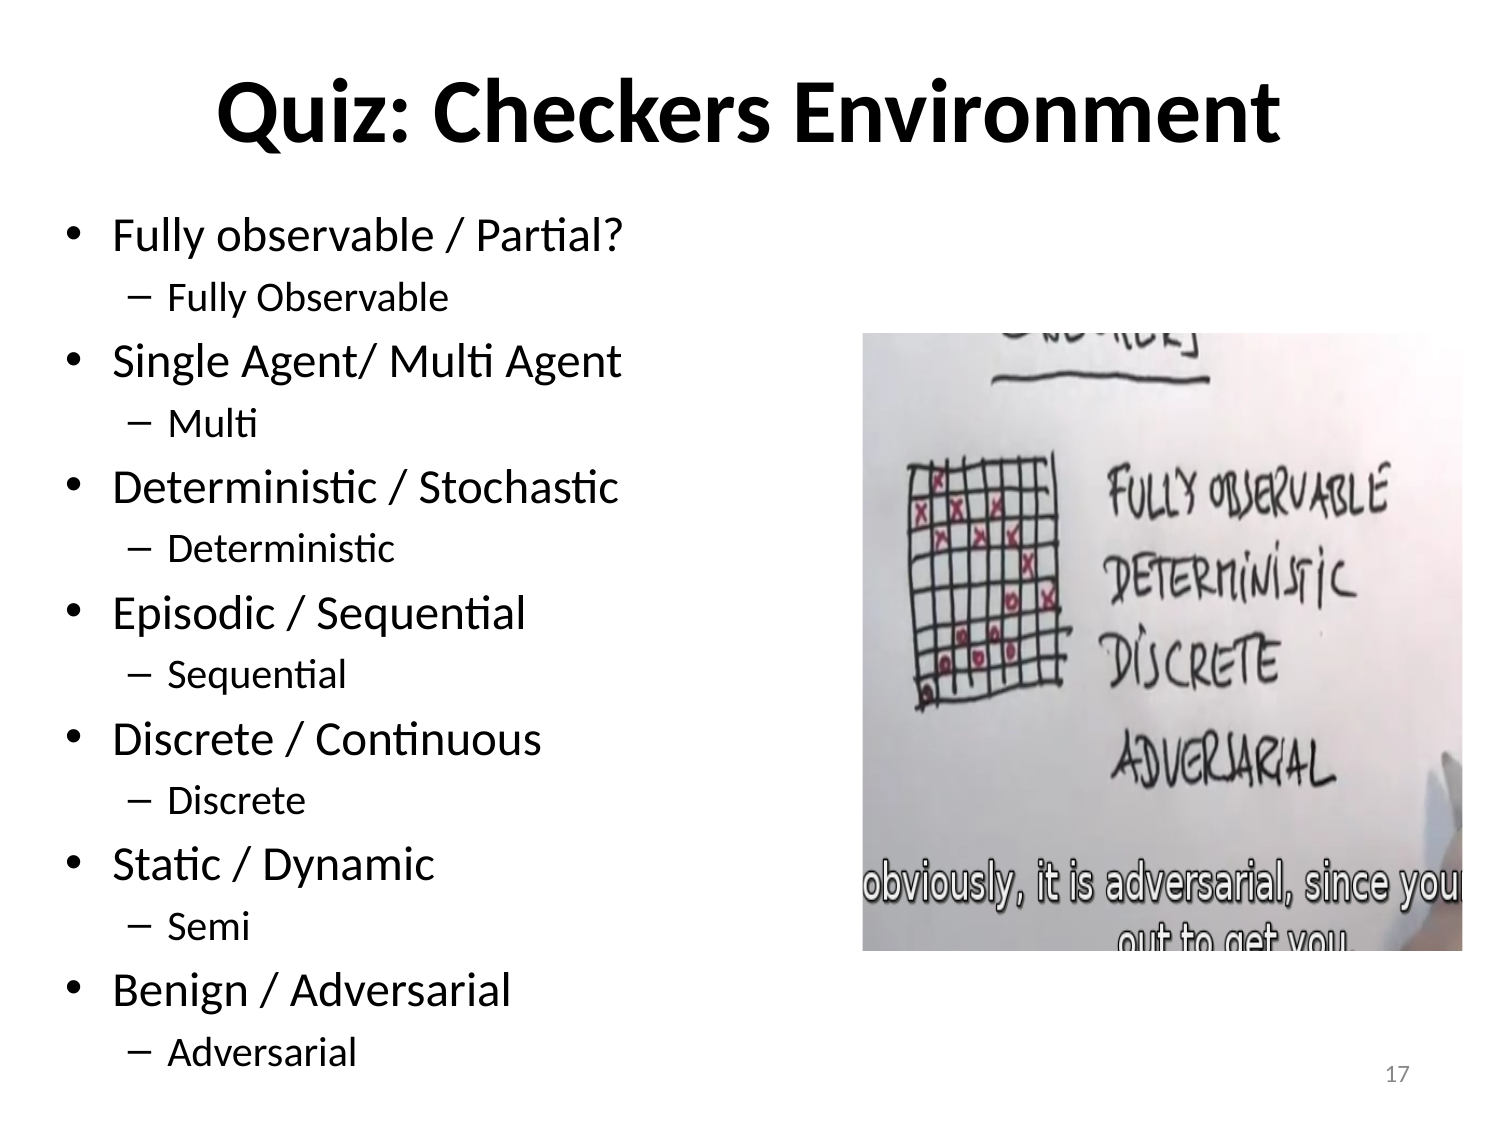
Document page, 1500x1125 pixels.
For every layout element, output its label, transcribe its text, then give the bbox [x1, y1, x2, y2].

title Quiz: Checkers Environment [12, 12, 1488, 200]
slide_number <number> [1074, 1042, 1425, 1103]
picture [862, 333, 1463, 951]
list Fully observable / Partial? Fully Observable Single Agent/ Multi Agent Multi Deterministic / Stochastic Deterministic Episodic / Sequential Sequential Discrete / Continuous Discrete Static / Dynamic Semi Benign / Adversarial Adversarial [50, 195, 938, 1088]
